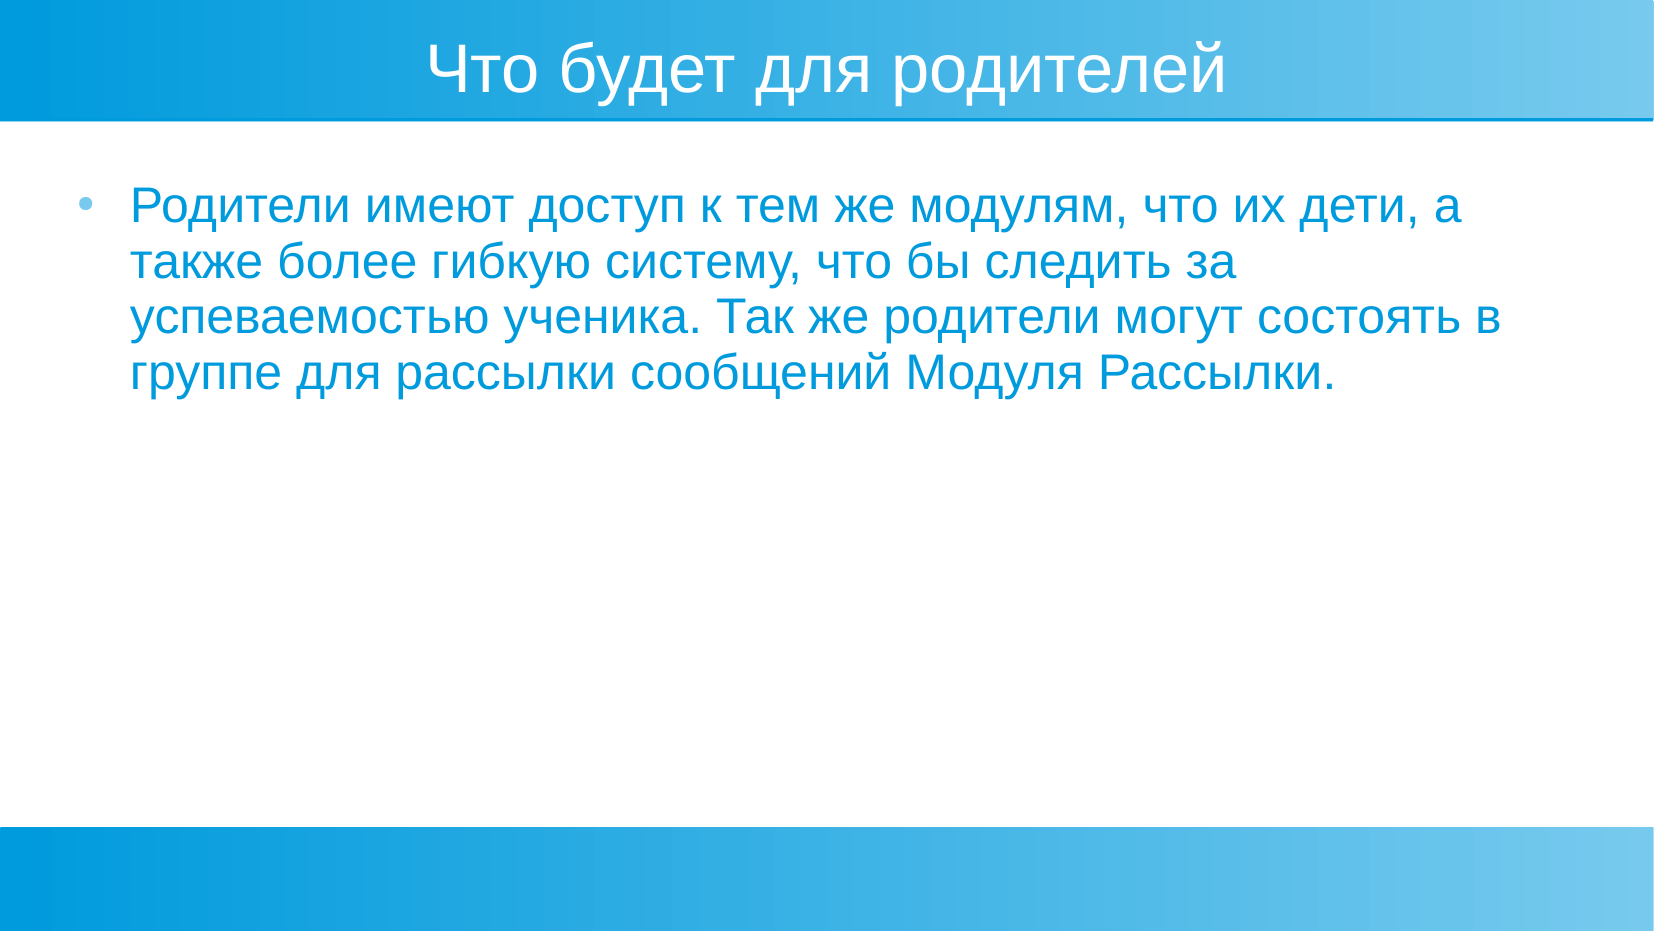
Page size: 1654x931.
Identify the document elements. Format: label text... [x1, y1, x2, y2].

title Что будет для родителей [59, 29, 1595, 108]
list Родители имеют доступ к тем же модулям, что их дети, а также более гибкую систему, что бы следить за успеваемостью ученика. Так же родители могут состоять в группе для рассылки сообщений Модуля Рассылки. [59, 177, 1595, 768]
